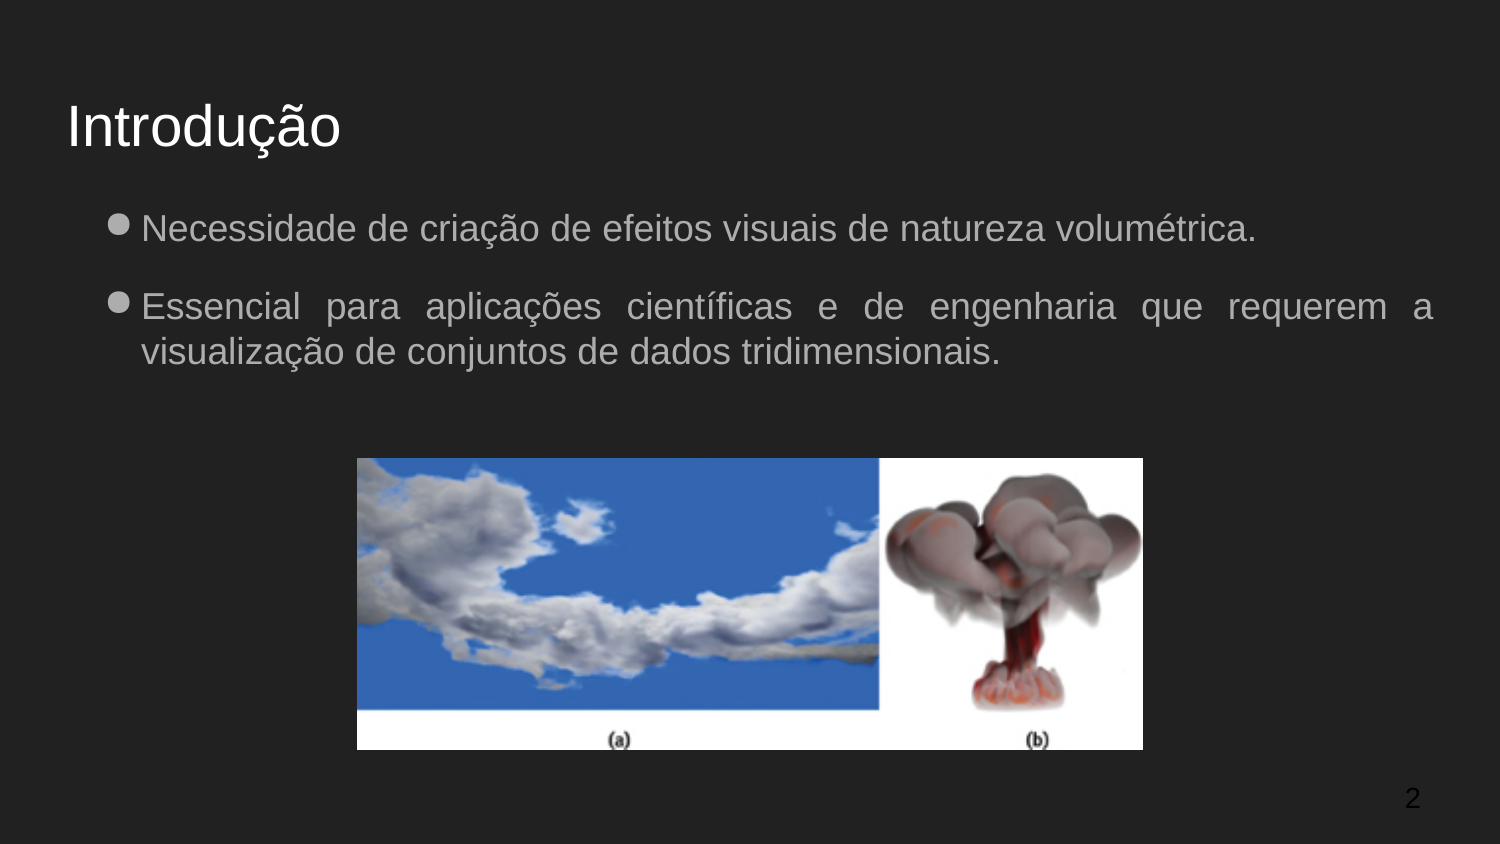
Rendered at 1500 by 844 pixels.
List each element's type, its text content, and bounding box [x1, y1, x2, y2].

title Introdução [51, 72, 1449, 167]
list Necessidade de criação de efeitos visuais de natureza volumétrica. Essencial para aplicações científicas e de engenharia que requerem a visualização de conjuntos de dados tridimensionais. [51, 189, 1449, 750]
picture [357, 458, 1143, 750]
slide_number <number> [1389, 764, 1480, 830]
